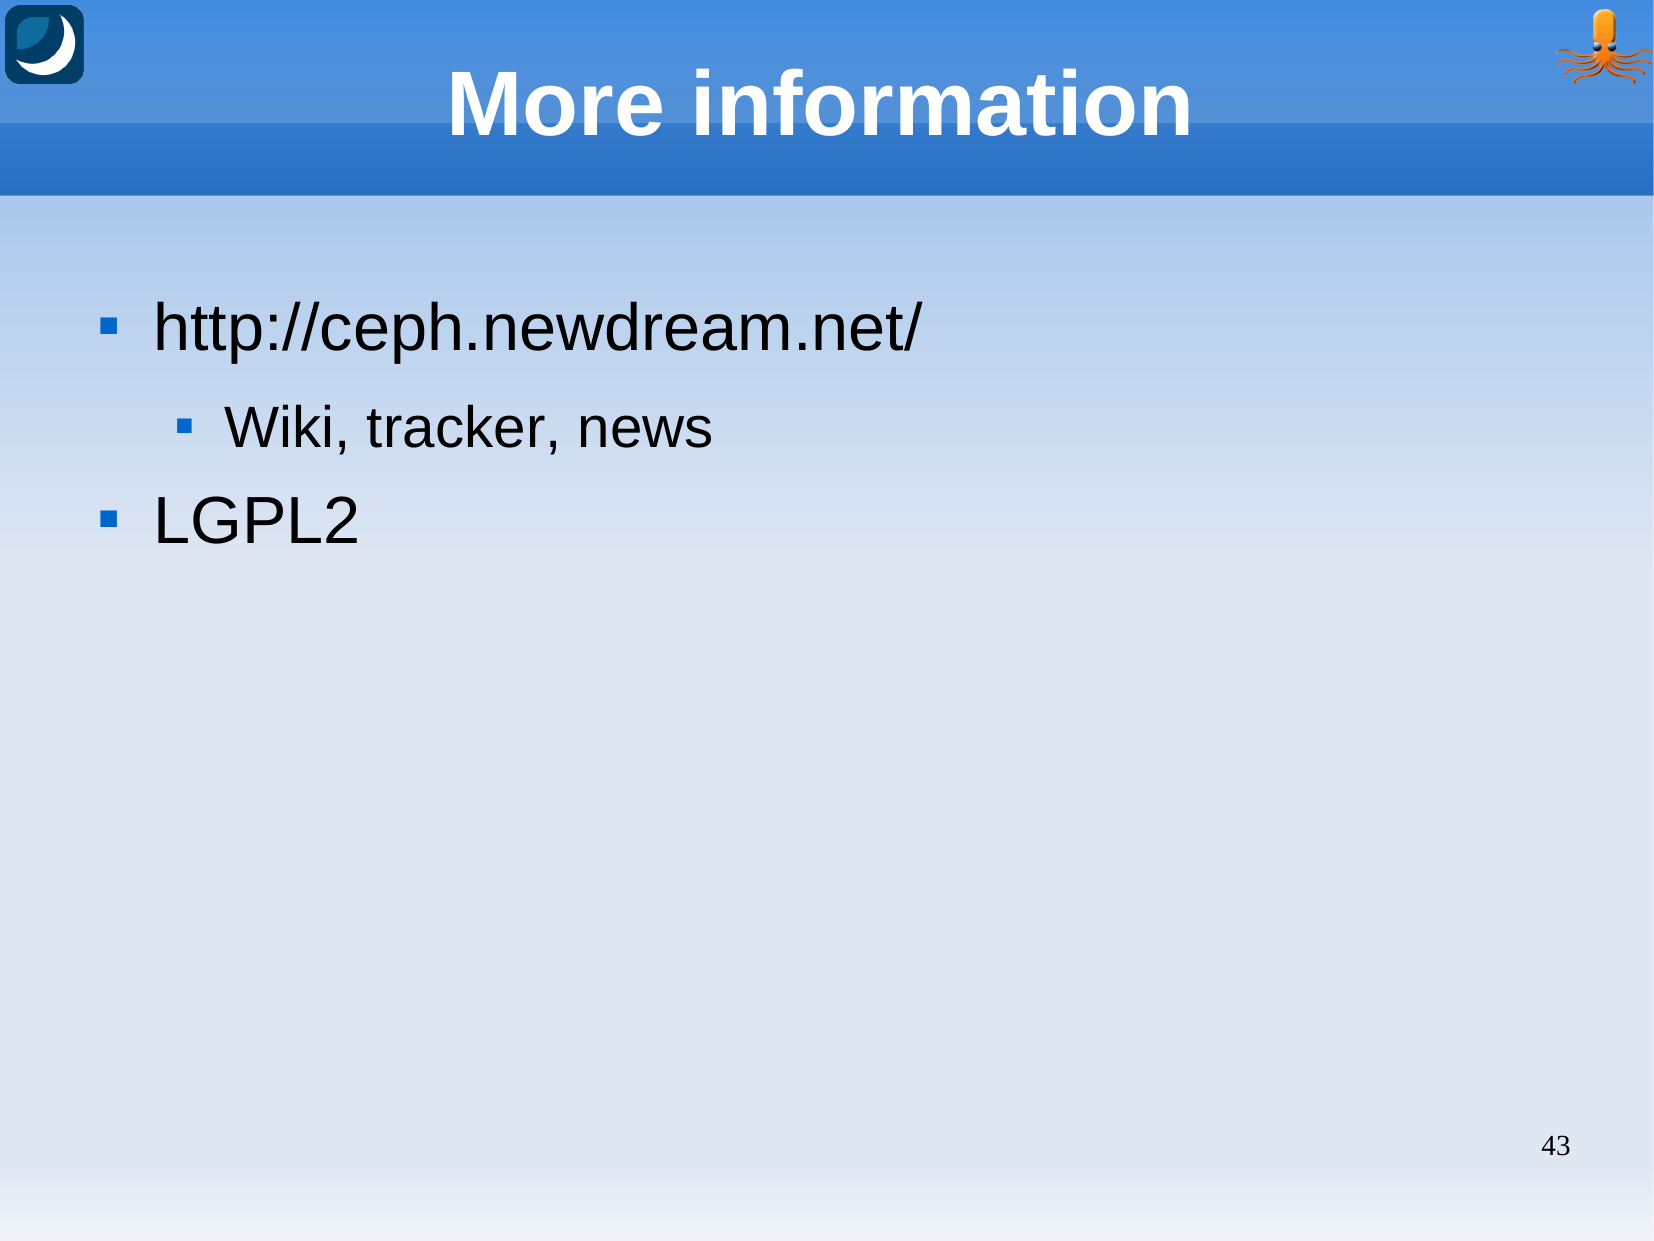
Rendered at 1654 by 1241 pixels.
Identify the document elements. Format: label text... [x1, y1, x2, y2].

list http://ceph.newdream.net/ Wiki, tracker, news LGPL2 [82, 290, 1571, 1094]
picture [0, 0, 1654, 1241]
title More information [76, 7, 1565, 200]
